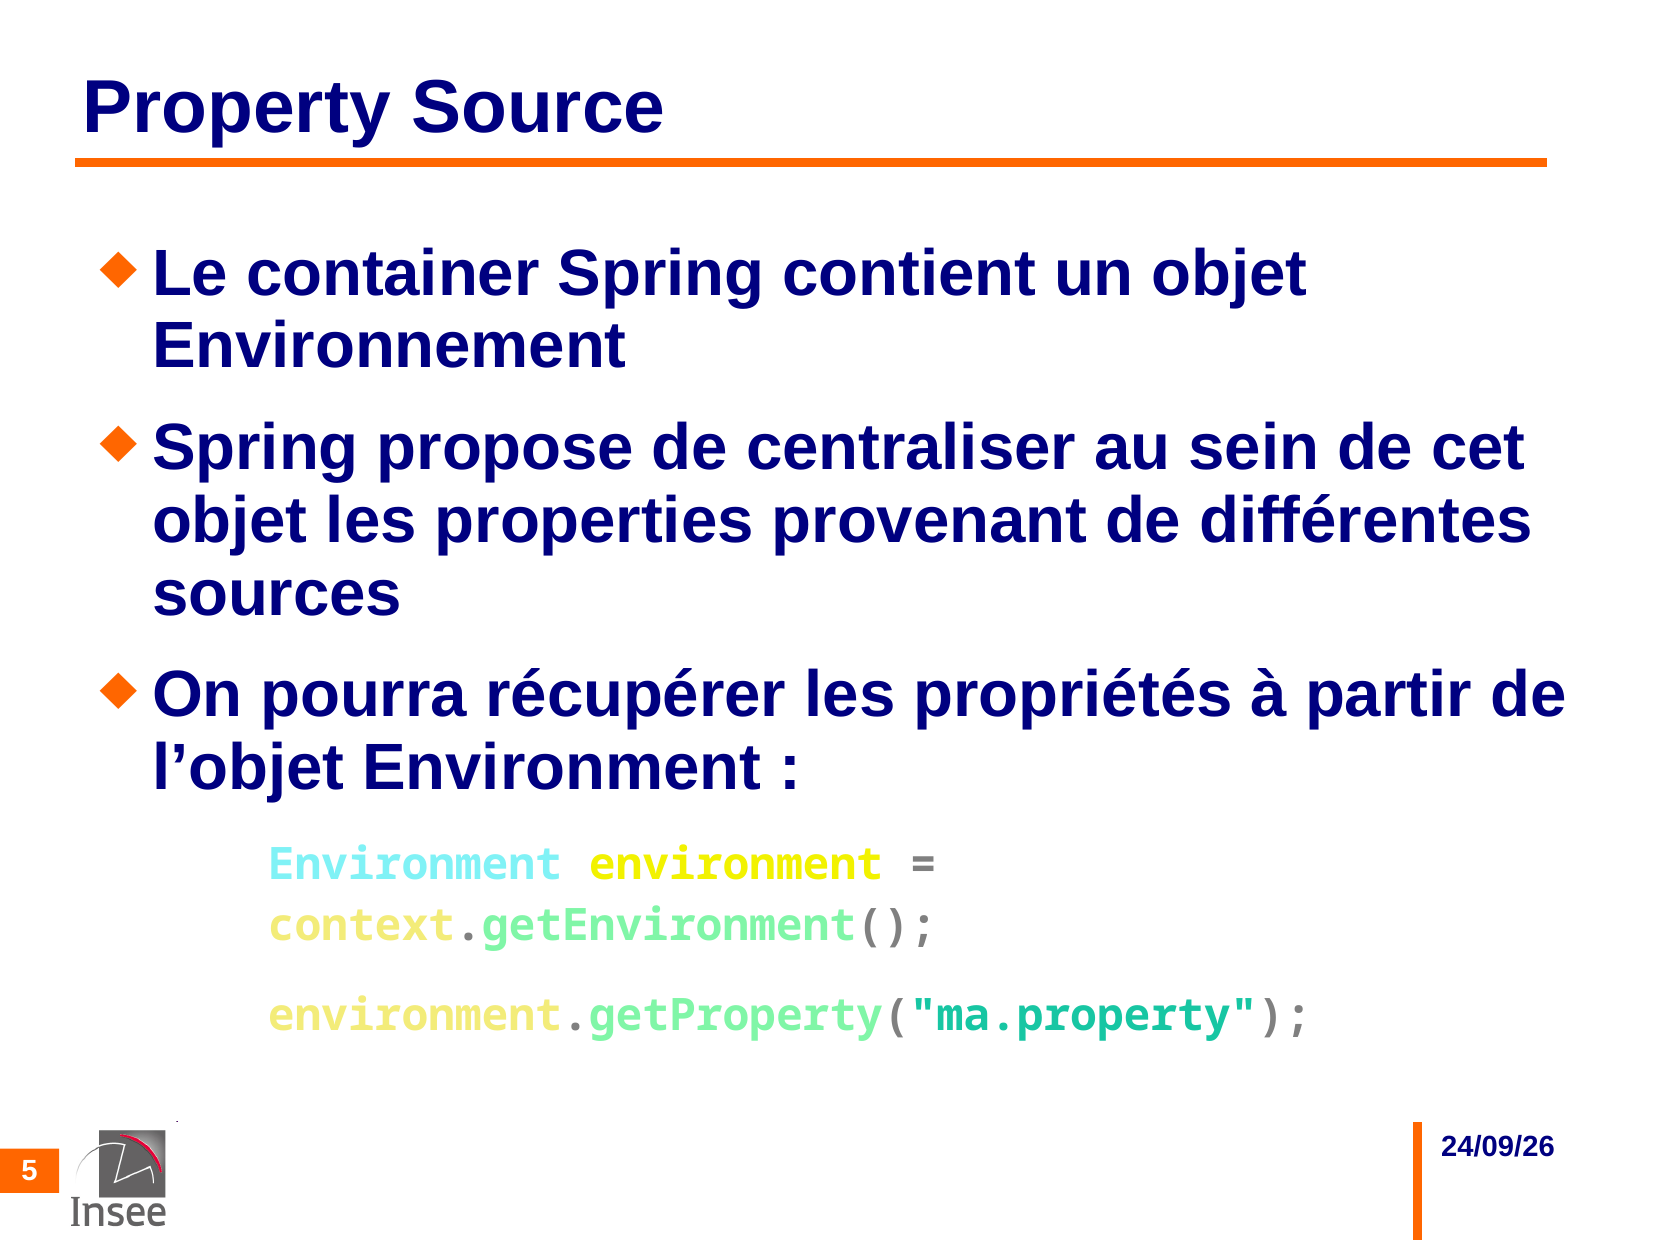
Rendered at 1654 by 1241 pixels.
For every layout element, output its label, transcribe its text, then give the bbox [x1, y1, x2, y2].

picture [62, 1121, 178, 1241]
list Le container Spring contient un objet Environnement Spring propose de centraliser au sein de cet objet les properties provenant de différentes sources On pourra récupérer les propriétés à partir de l’objet Environment : Environment environment = context.getEnvironment(); environment.getProperty("ma.property"); [82, 236, 1571, 1052]
title Property Source [82, 49, 1619, 163]
